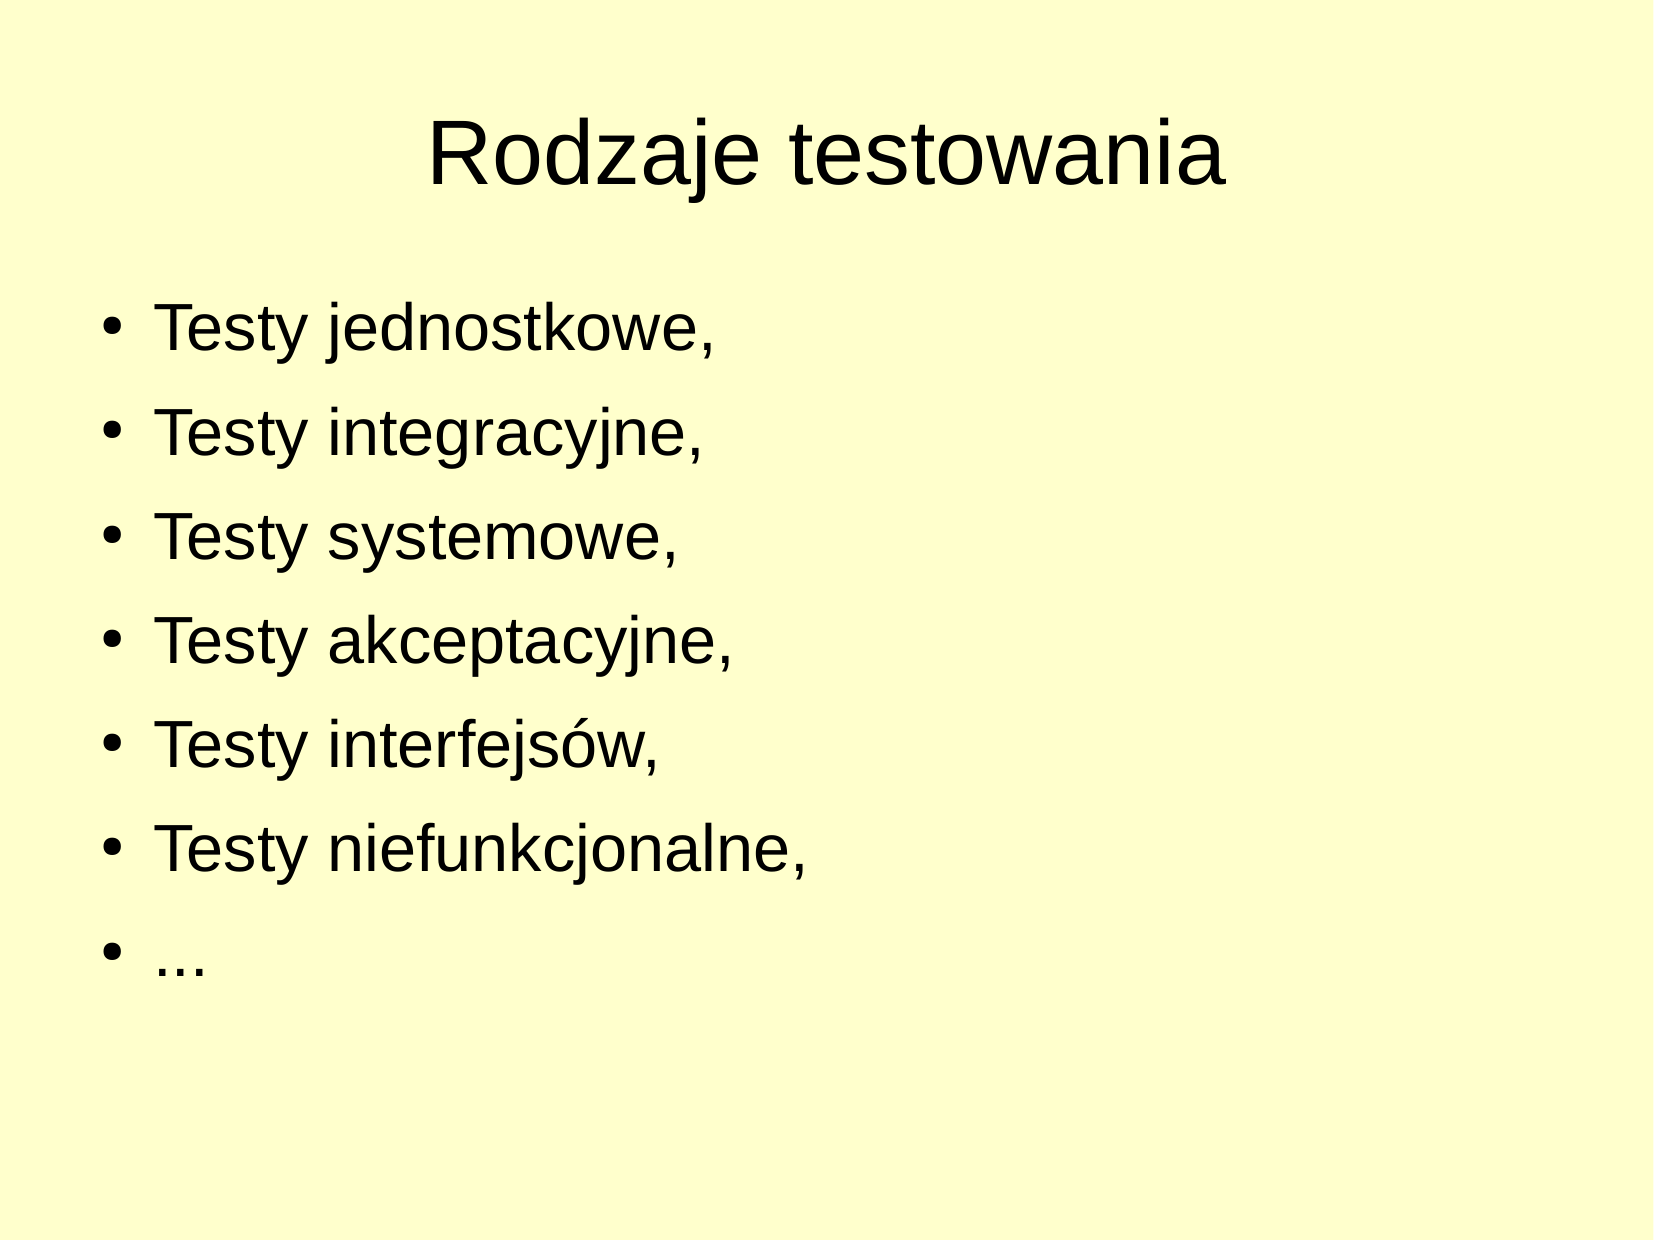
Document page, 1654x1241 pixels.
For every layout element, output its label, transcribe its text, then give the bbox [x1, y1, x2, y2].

list Testy jednostkowe, Testy integracyjne, Testy systemowe, Testy akceptacyjne, Testy interfejsów, Testy niefunkcjonalne, ... [82, 290, 1571, 1109]
title Rodzaje testowania [82, 49, 1571, 257]
